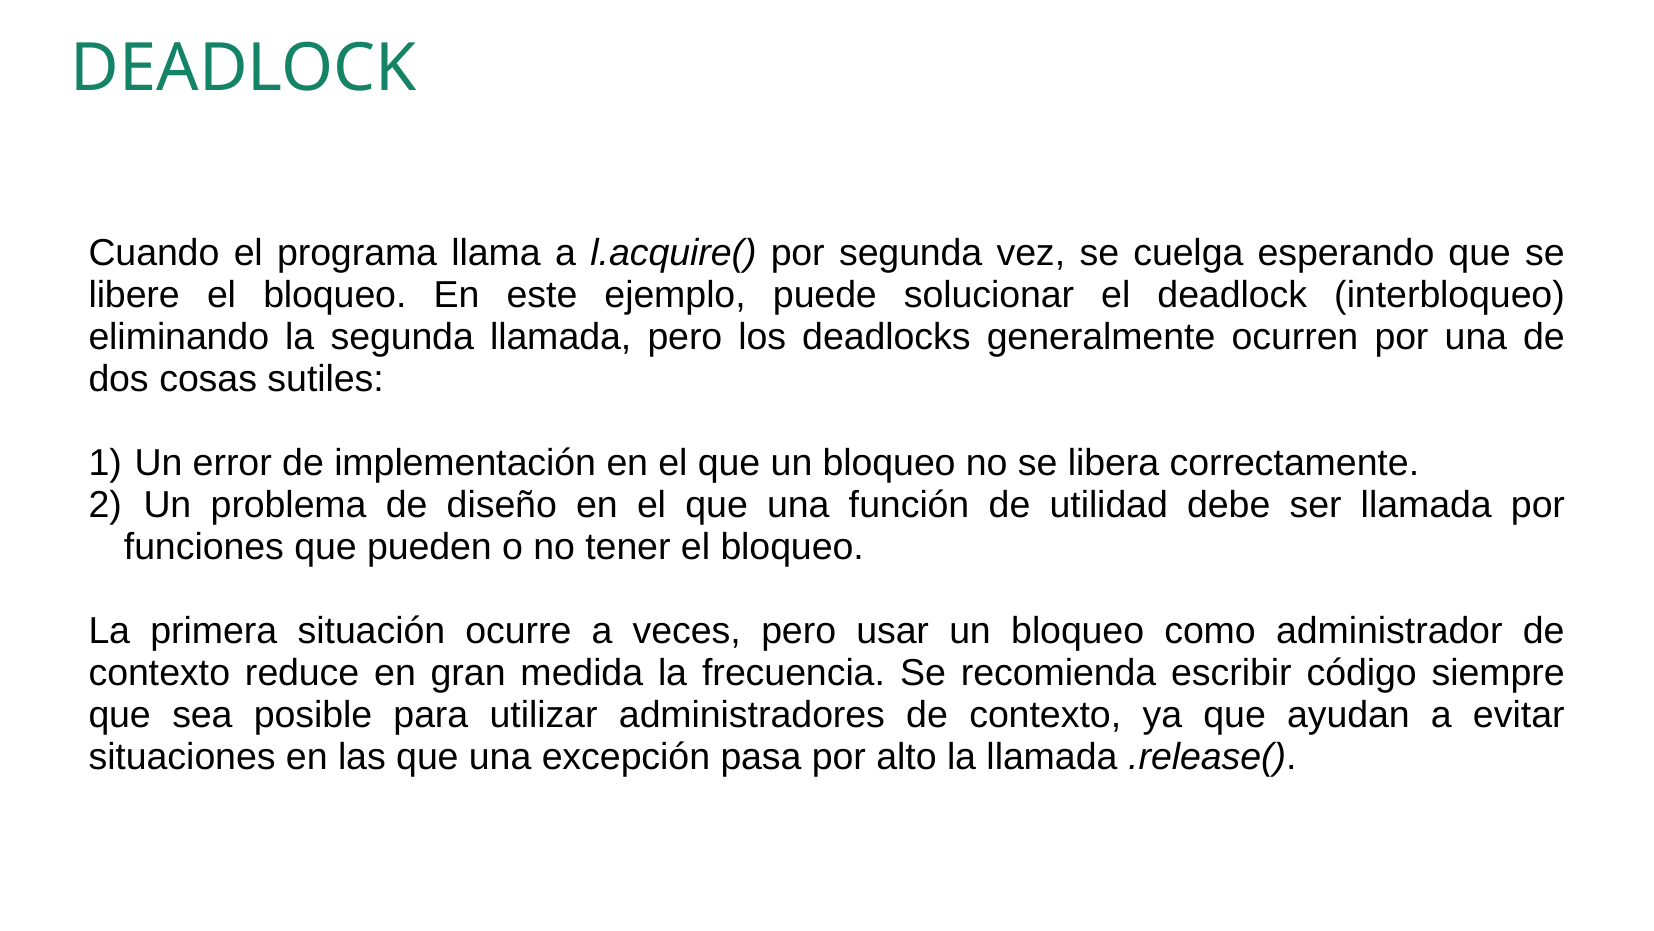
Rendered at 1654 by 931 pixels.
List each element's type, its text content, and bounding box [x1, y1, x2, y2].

text_box Cuando el programa llama a l.acquire() por segunda vez, se cuelga esperando que se libere el bloqueo. En este ejemplo, puede solucionar el deadlock (interbloqueo) eliminando la segunda llamada, pero los deadlocks generalmente ocurren por una de dos cosas sutiles: Un error de implementación en el que un bloqueo no se libera correctamente. Un problema de diseño en el que una función de utilidad debe ser llamada por funciones que pueden o no tener el bloqueo. La primera situación ocurre a veces, pero usar un bloqueo como administrador de contexto reduce en gran medida la frecuencia. Se recomienda escribir código siempre que sea posible para utilizar administradores de contexto, ya que ayudan a evitar situaciones en las que una excepción pasa por alto la llamada .release(). [73, 224, 1580, 786]
title DEADLOCK [70, 0, 1447, 159]
